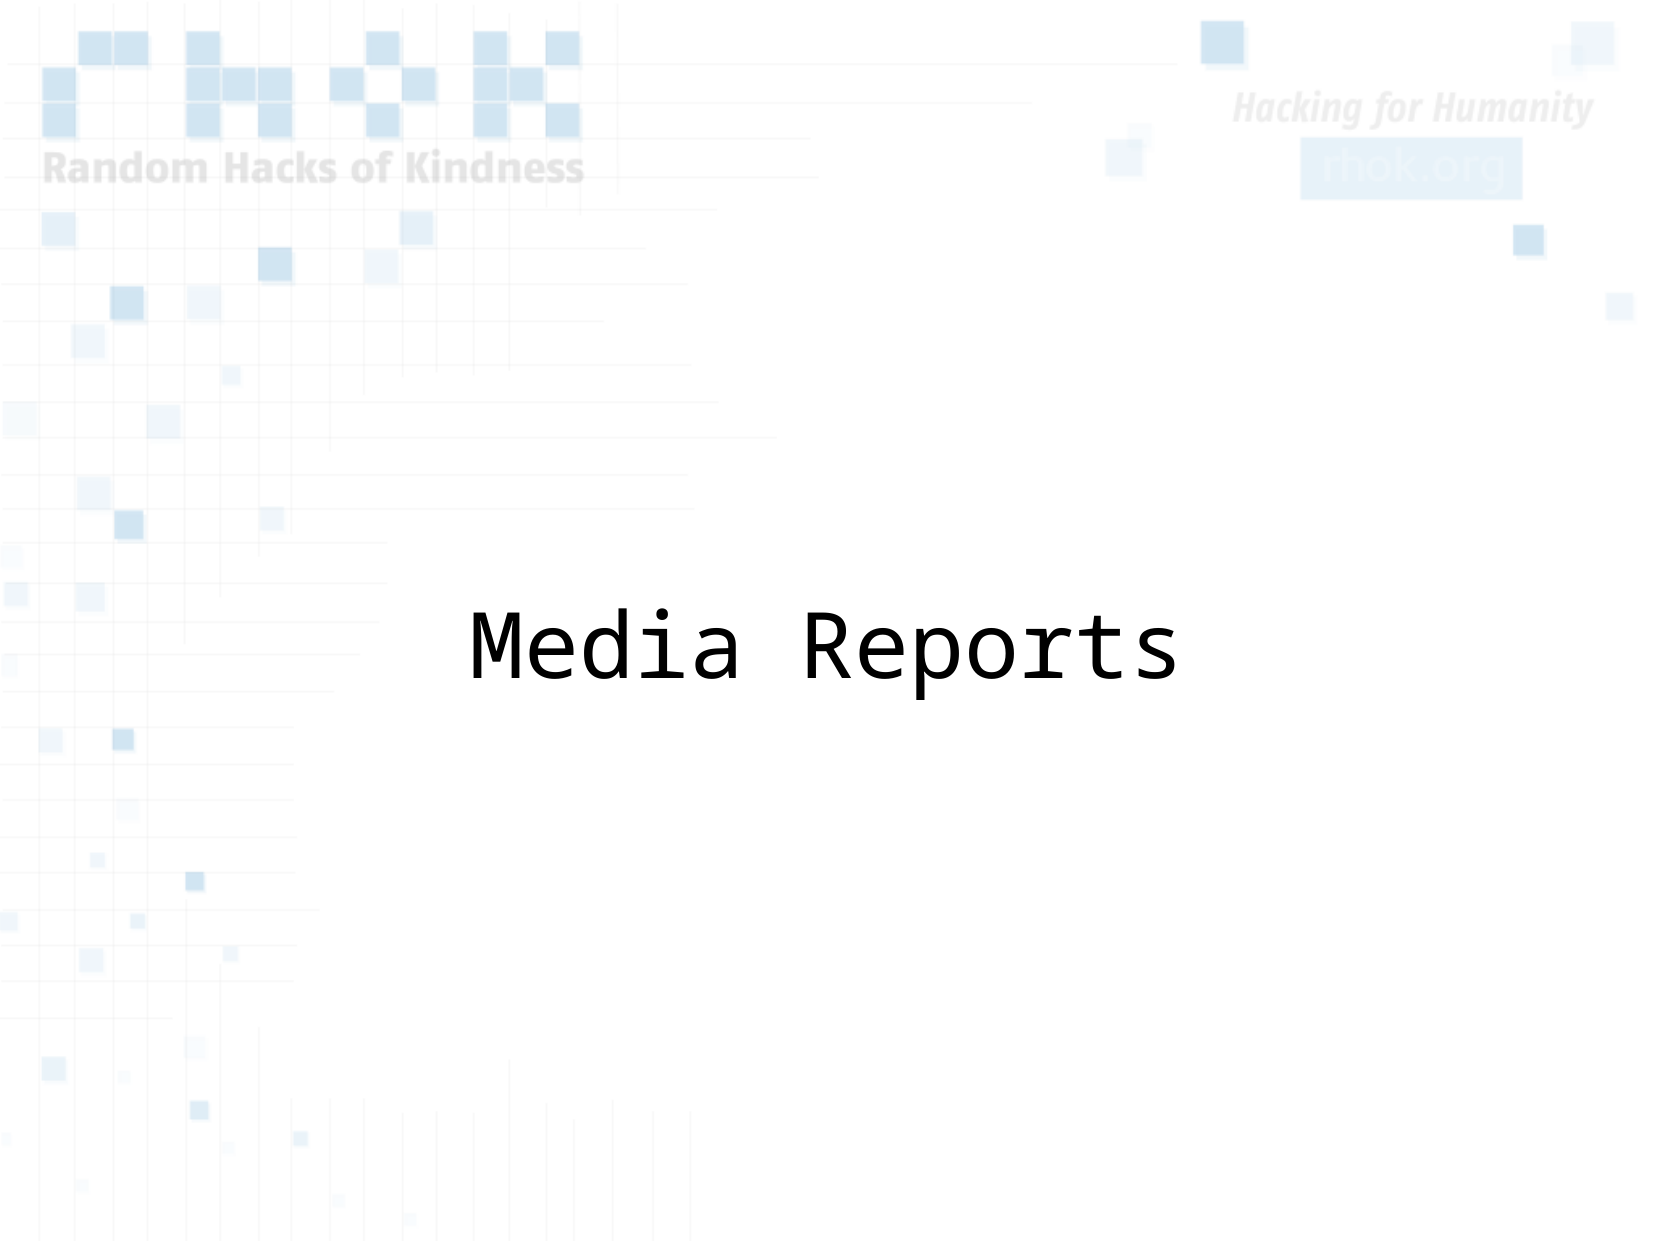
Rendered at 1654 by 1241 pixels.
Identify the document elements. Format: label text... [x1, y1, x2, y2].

title Media Reports [82, 540, 1571, 748]
picture [0, 0, 1654, 1241]
